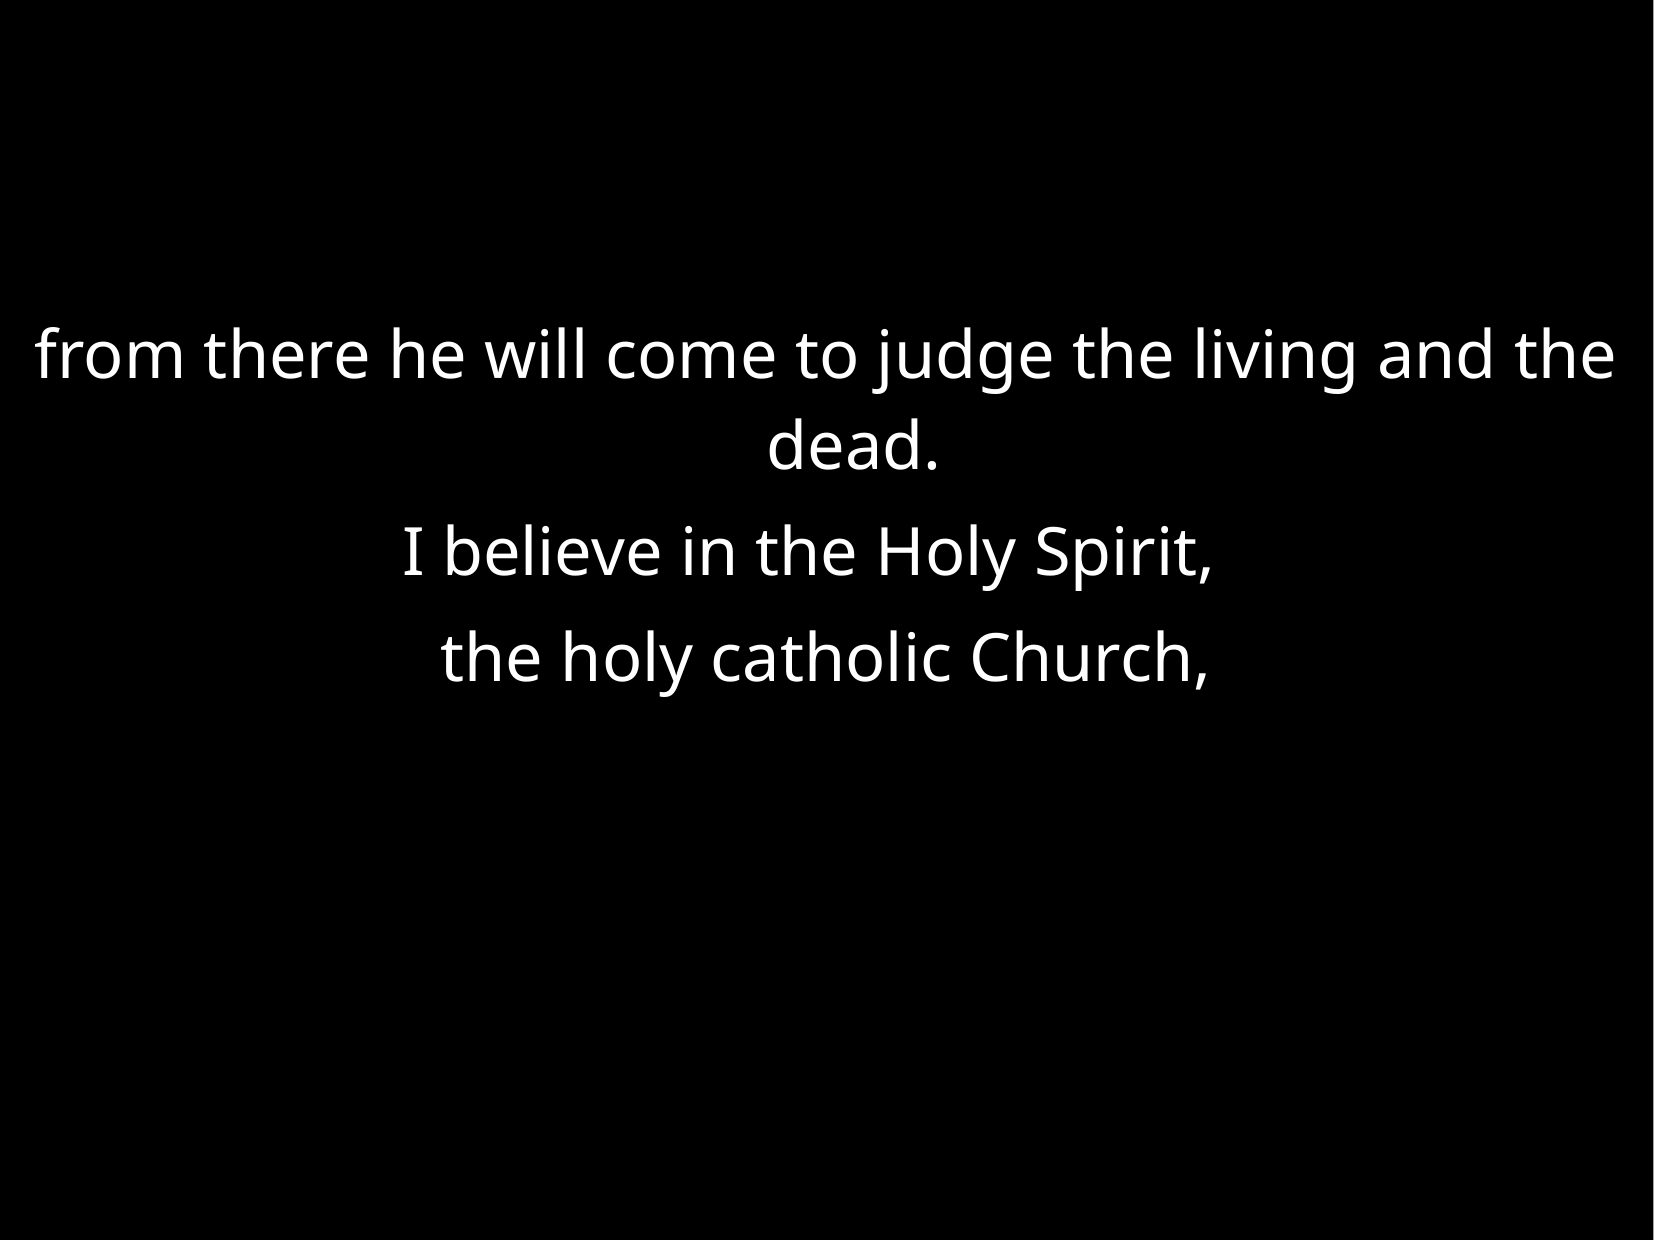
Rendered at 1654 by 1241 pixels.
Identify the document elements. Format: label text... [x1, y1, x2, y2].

list from there he will come to judge the living and the dead. I believe in the Holy Spirit, the holy catholic Church, [0, 307, 1654, 1241]
